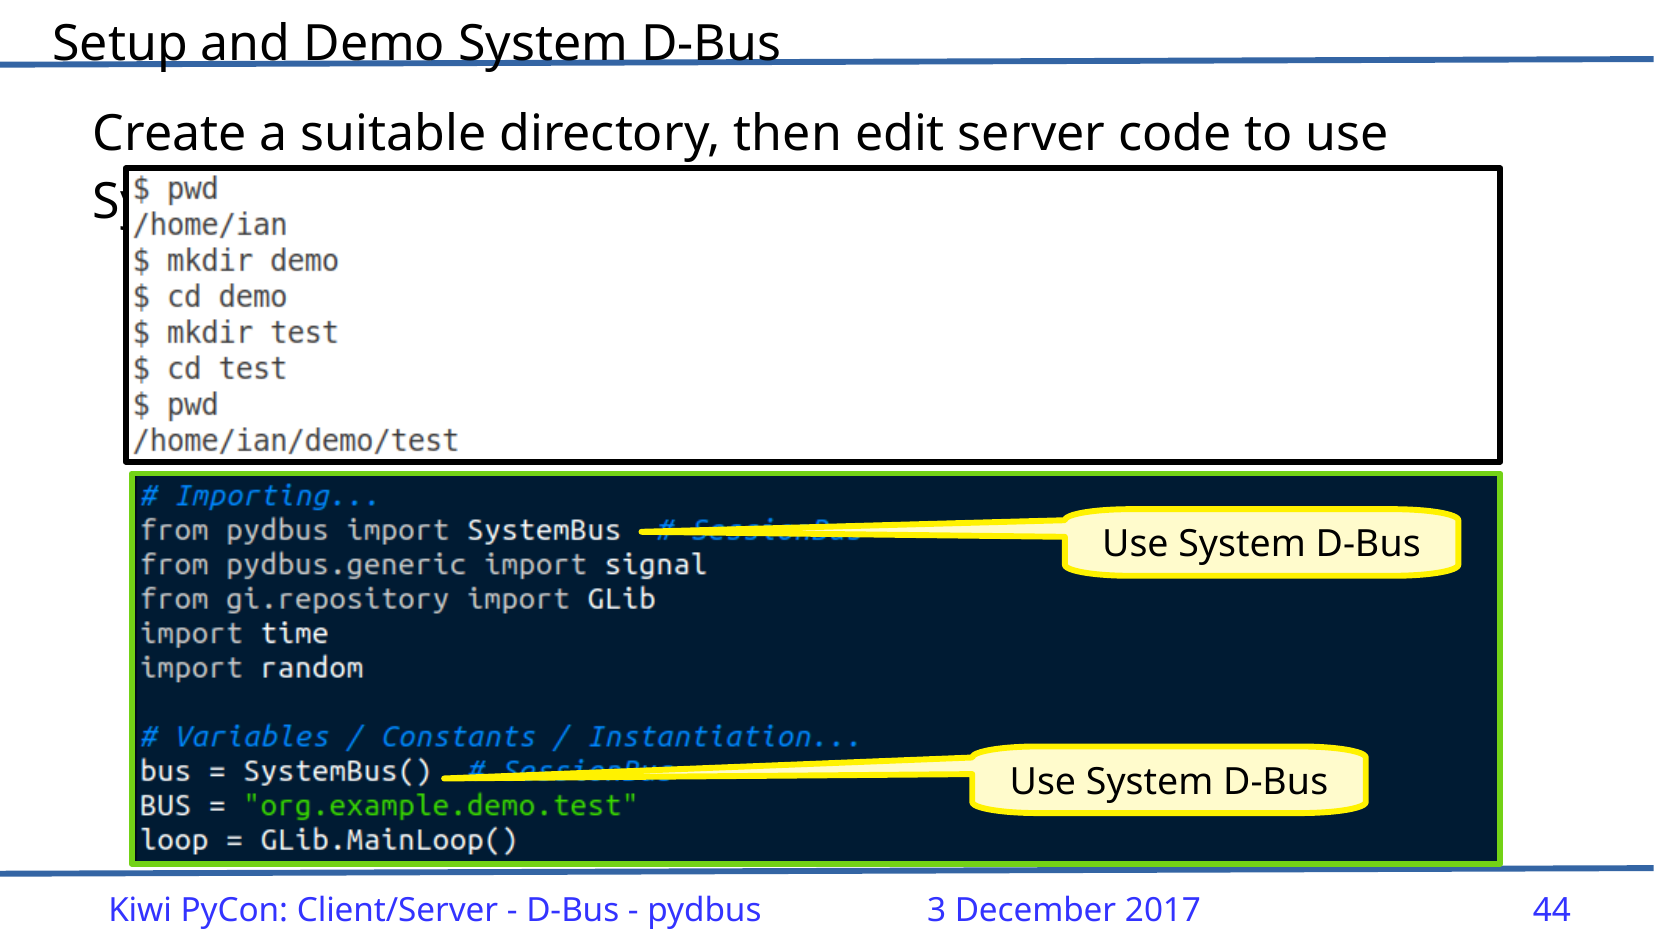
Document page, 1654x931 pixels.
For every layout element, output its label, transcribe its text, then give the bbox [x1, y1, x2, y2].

text_box Setup and Demo System D-Bus [37, 0, 1540, 76]
text_box Use System D-Bus [444, 746, 1366, 814]
text_box Use System D-Bus [641, 509, 1459, 576]
picture [128, 171, 1498, 459]
text_box Create a suitable directory, then edit server code to use SystemBus... [78, 89, 1629, 160]
picture [134, 476, 1498, 861]
